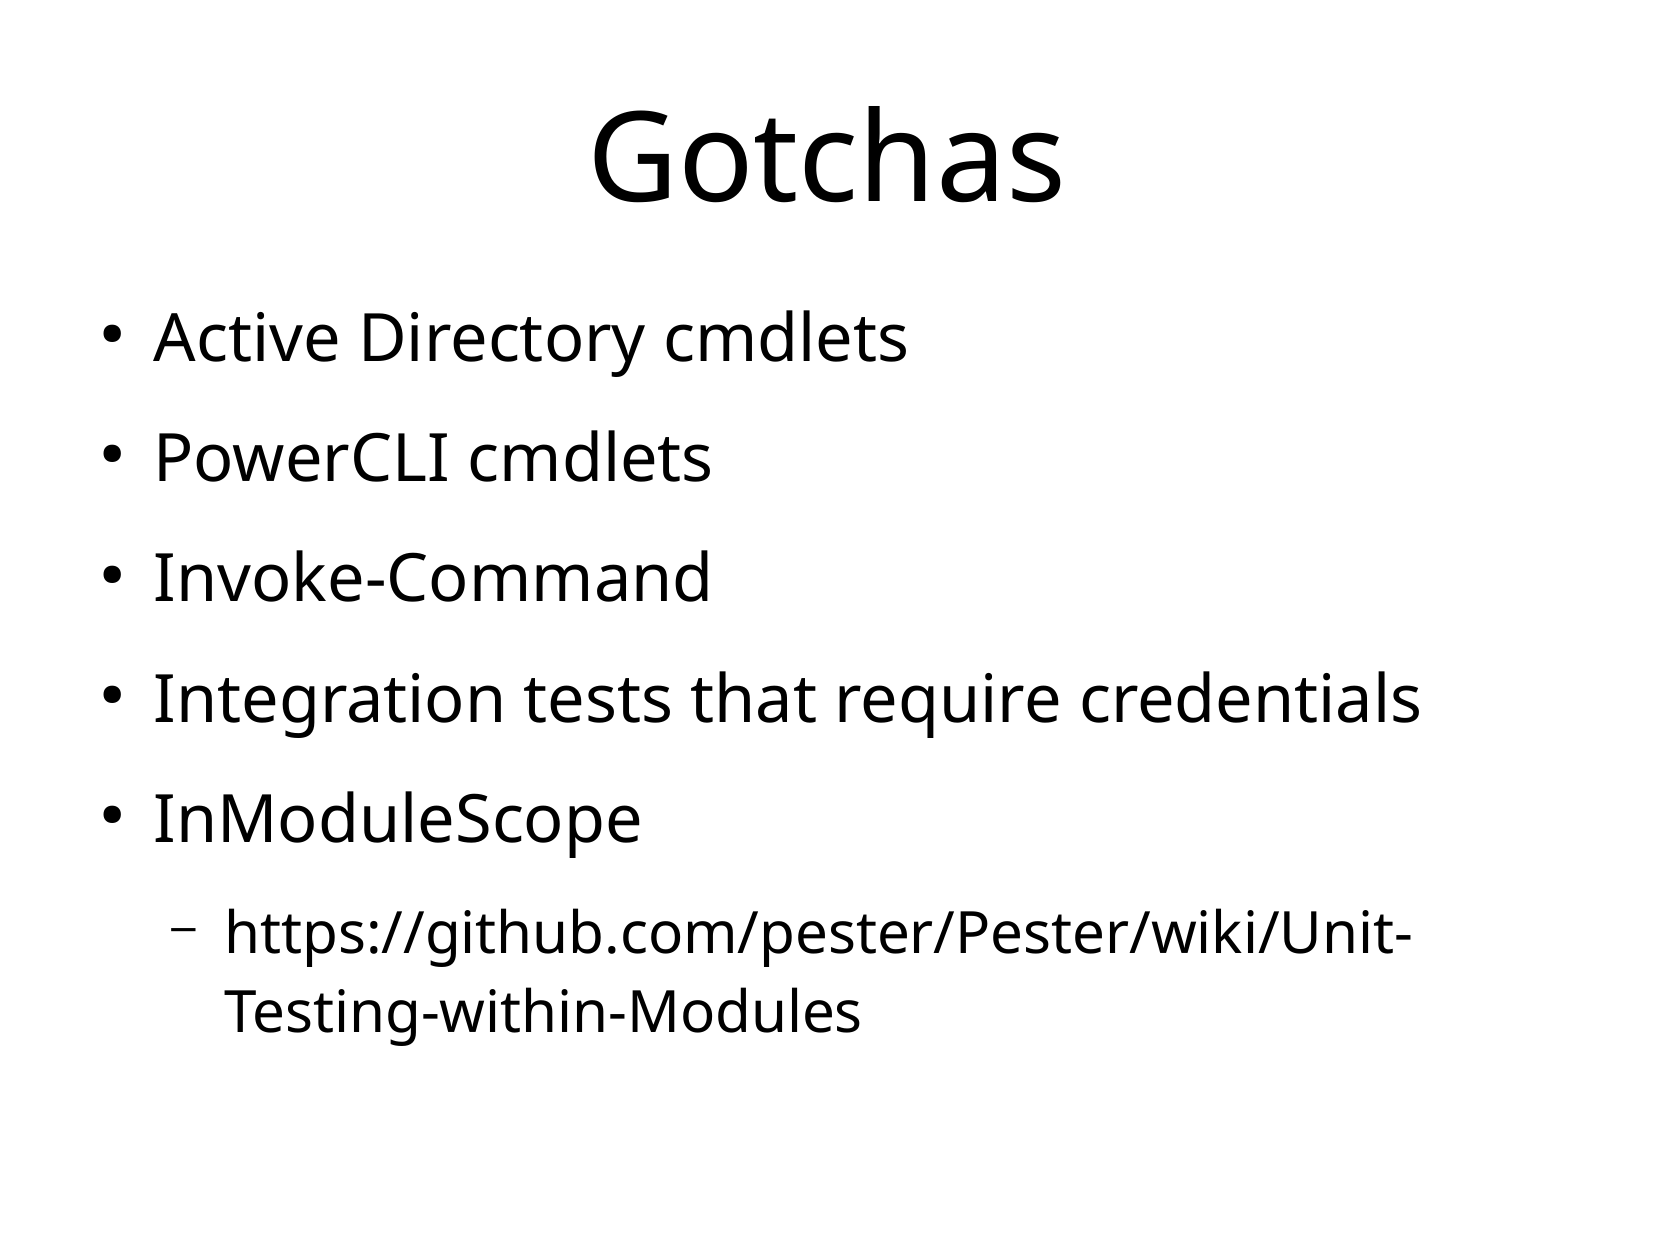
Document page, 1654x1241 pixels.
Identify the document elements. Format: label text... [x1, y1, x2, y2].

list Active Directory cmdlets PowerCLI cmdlets Invoke-Command Integration tests that require credentials InModuleScope https://github.com/pester/Pester/wiki/Unit-Testing-within-Modules [82, 290, 1571, 1109]
title Gotchas [82, 49, 1571, 257]
